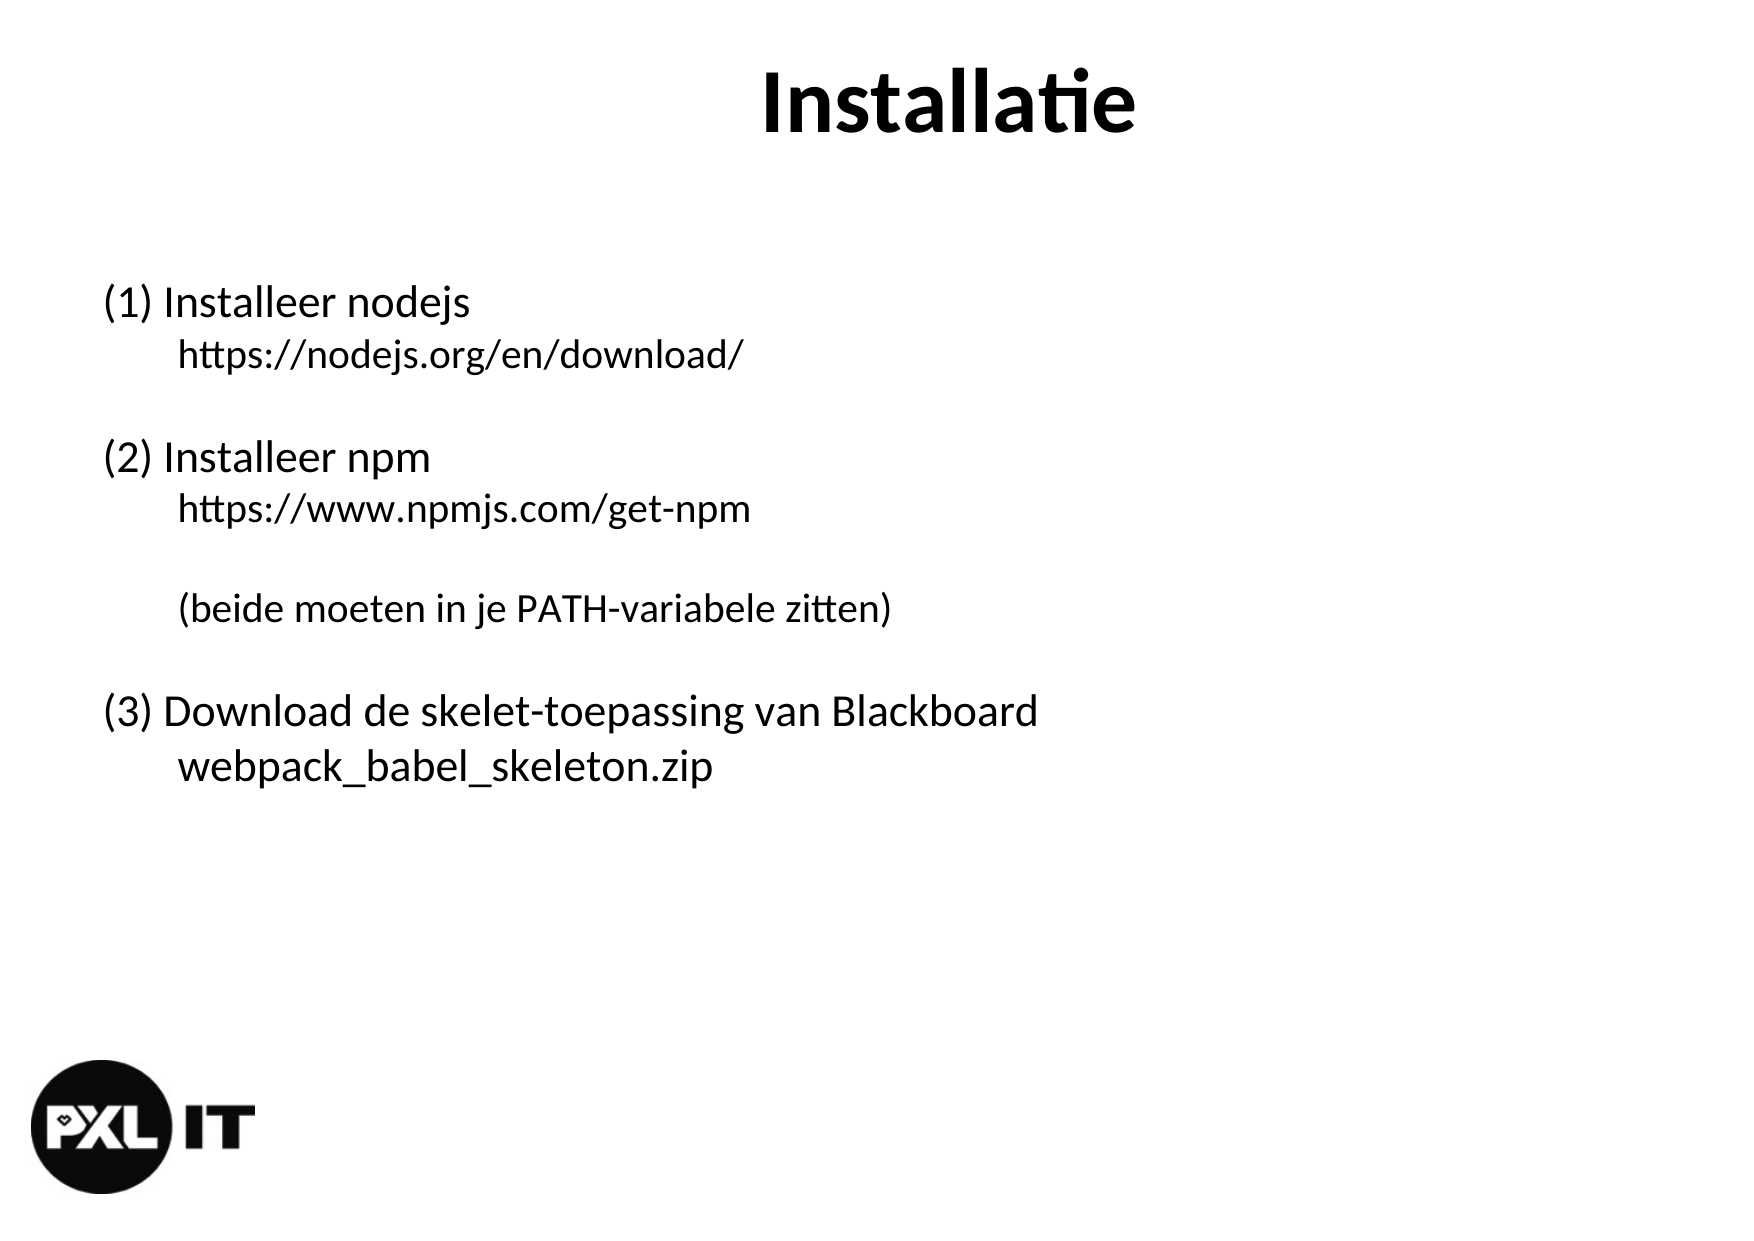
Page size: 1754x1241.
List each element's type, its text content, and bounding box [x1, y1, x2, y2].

text_box Installatie [235, 33, 1684, 159]
text_box (1) Installeer nodejs https://nodejs.org/en/download/ (2) Installeer npm https://www.npmjs.com/get-npm (beide moeten in je PATH-variabele zitten) (3) Download de skelet-toepassing van Blackboard webpack_babel_skeleton.zip [87, 264, 1754, 1125]
picture [31, 1060, 255, 1194]
